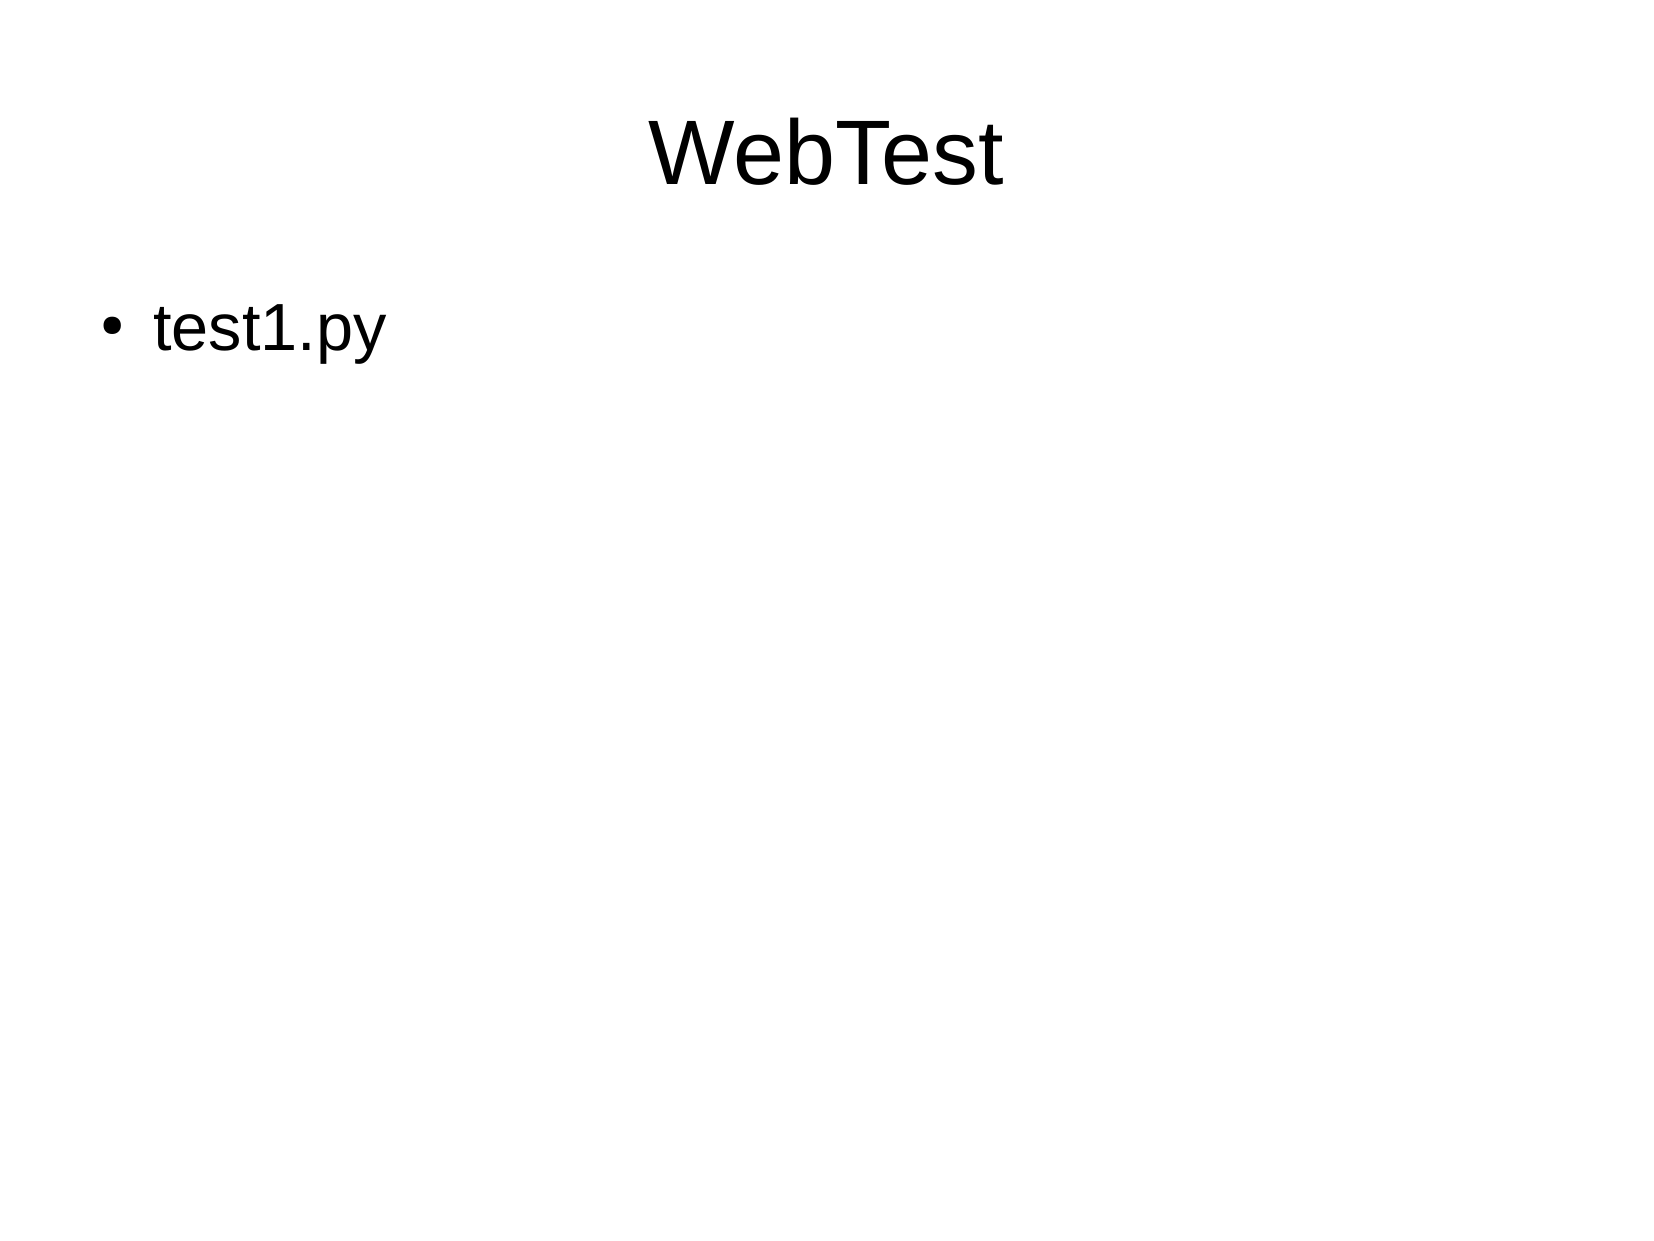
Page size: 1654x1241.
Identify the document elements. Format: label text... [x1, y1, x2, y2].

list test1.py [82, 290, 1571, 1109]
title WebTest [82, 49, 1571, 257]
